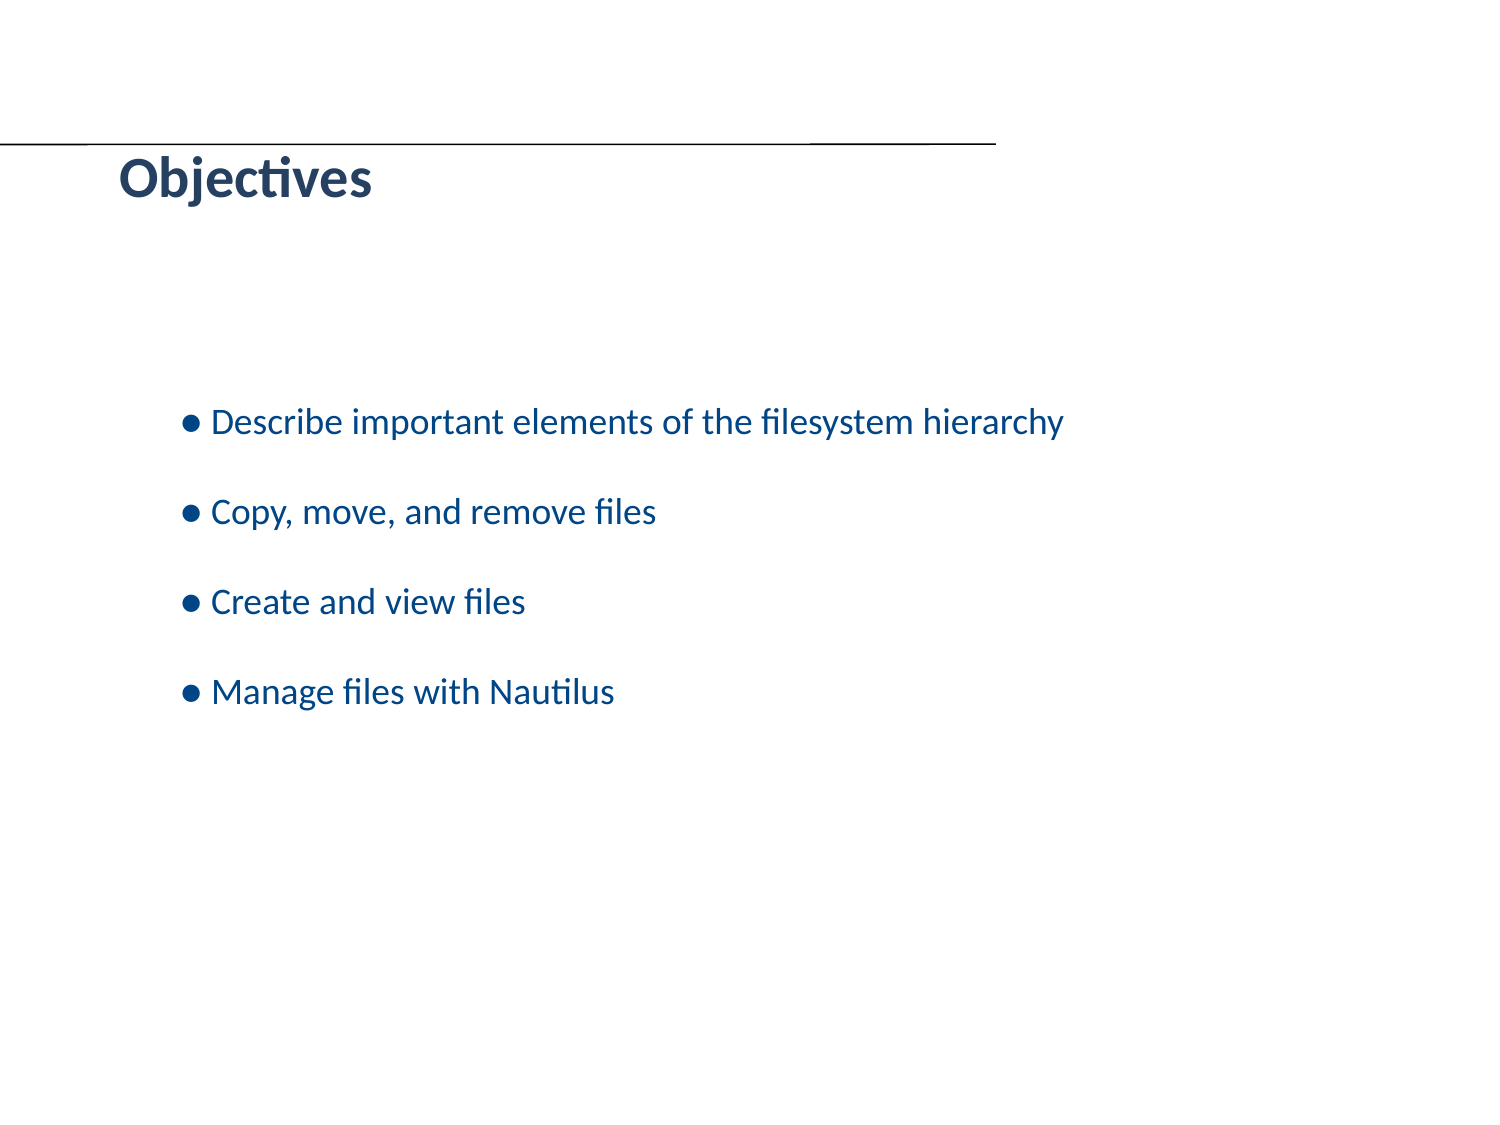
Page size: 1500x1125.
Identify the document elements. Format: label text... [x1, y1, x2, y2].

text_box Objectives [104, 131, 1155, 217]
text_box ● Describe important elements of the filesystem hierarchy ● Copy, move, and remove files ● Create and view files ● Manage files with Nautilus [165, 345, 1321, 720]
